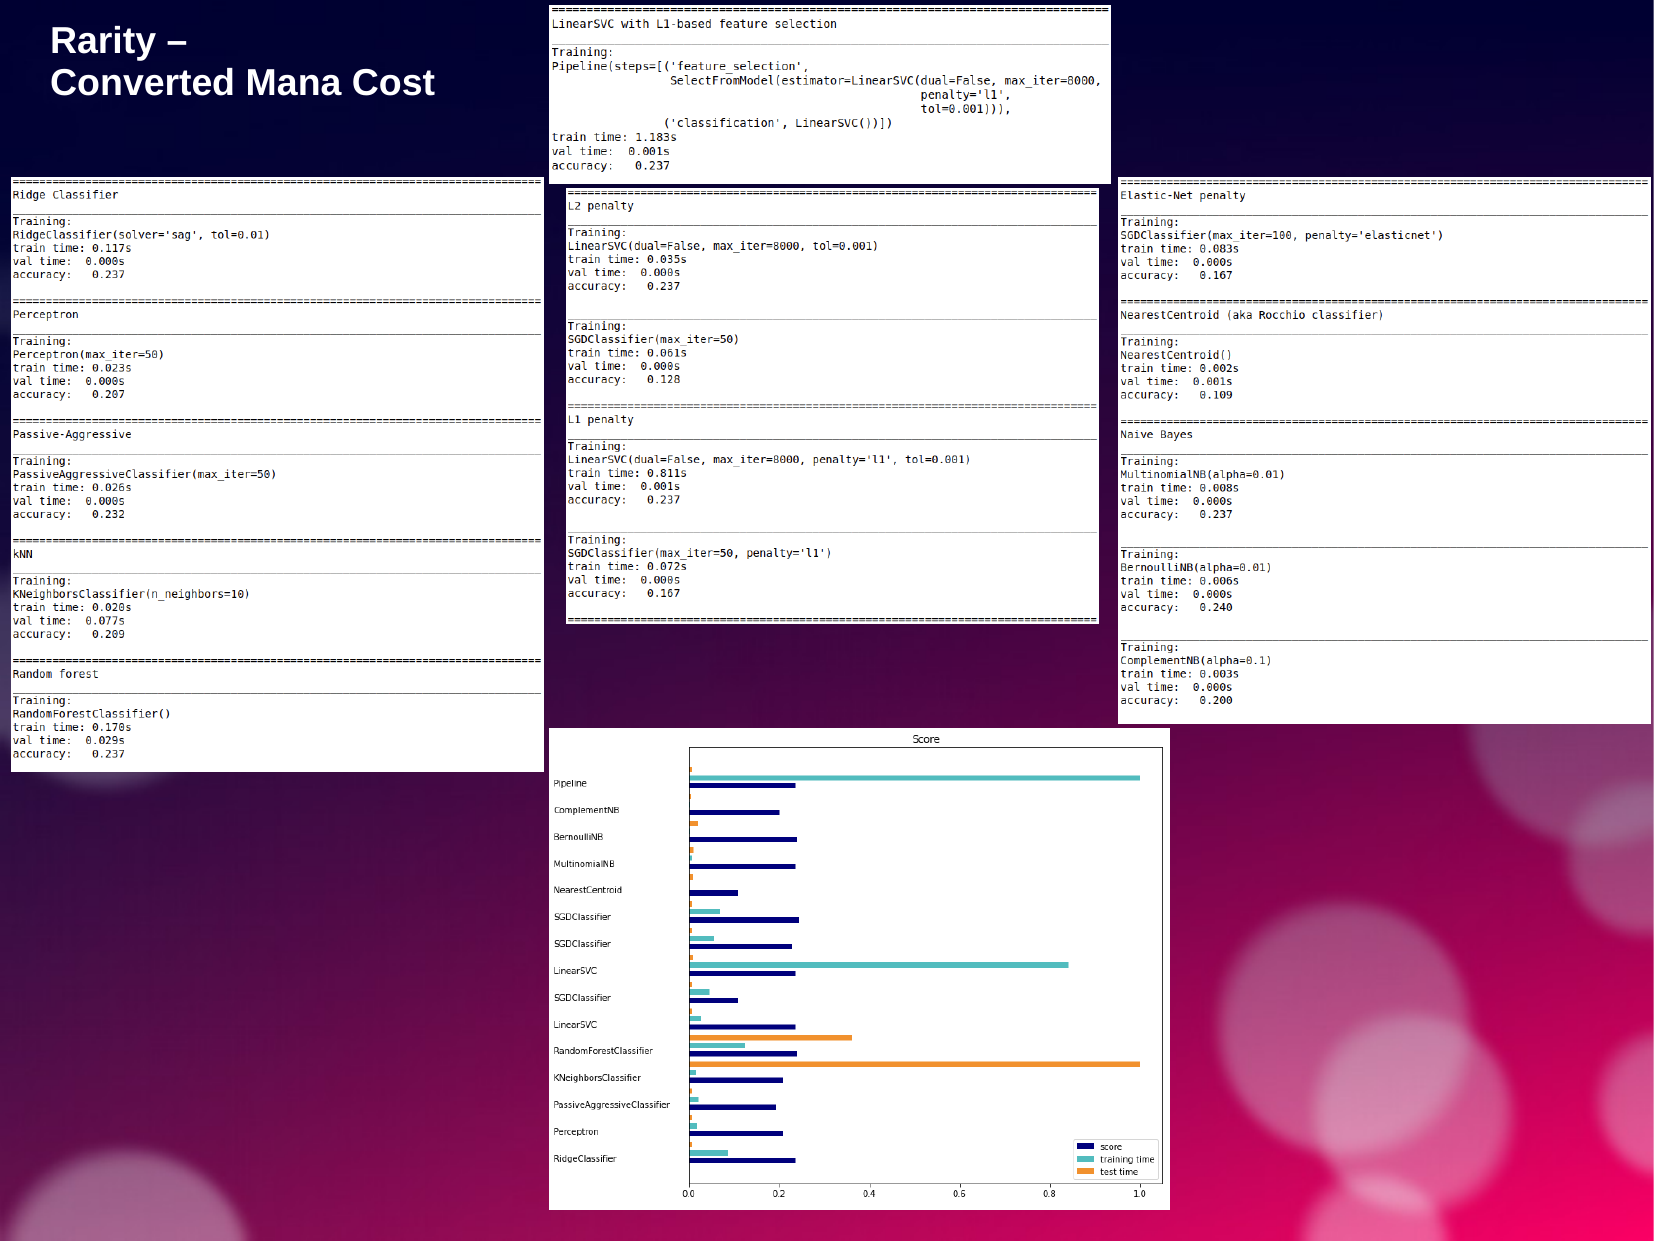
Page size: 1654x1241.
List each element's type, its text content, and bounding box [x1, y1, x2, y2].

text_box Rarity – Converted Mana Cost [35, 11, 497, 153]
picture [0, 0, 1654, 1241]
